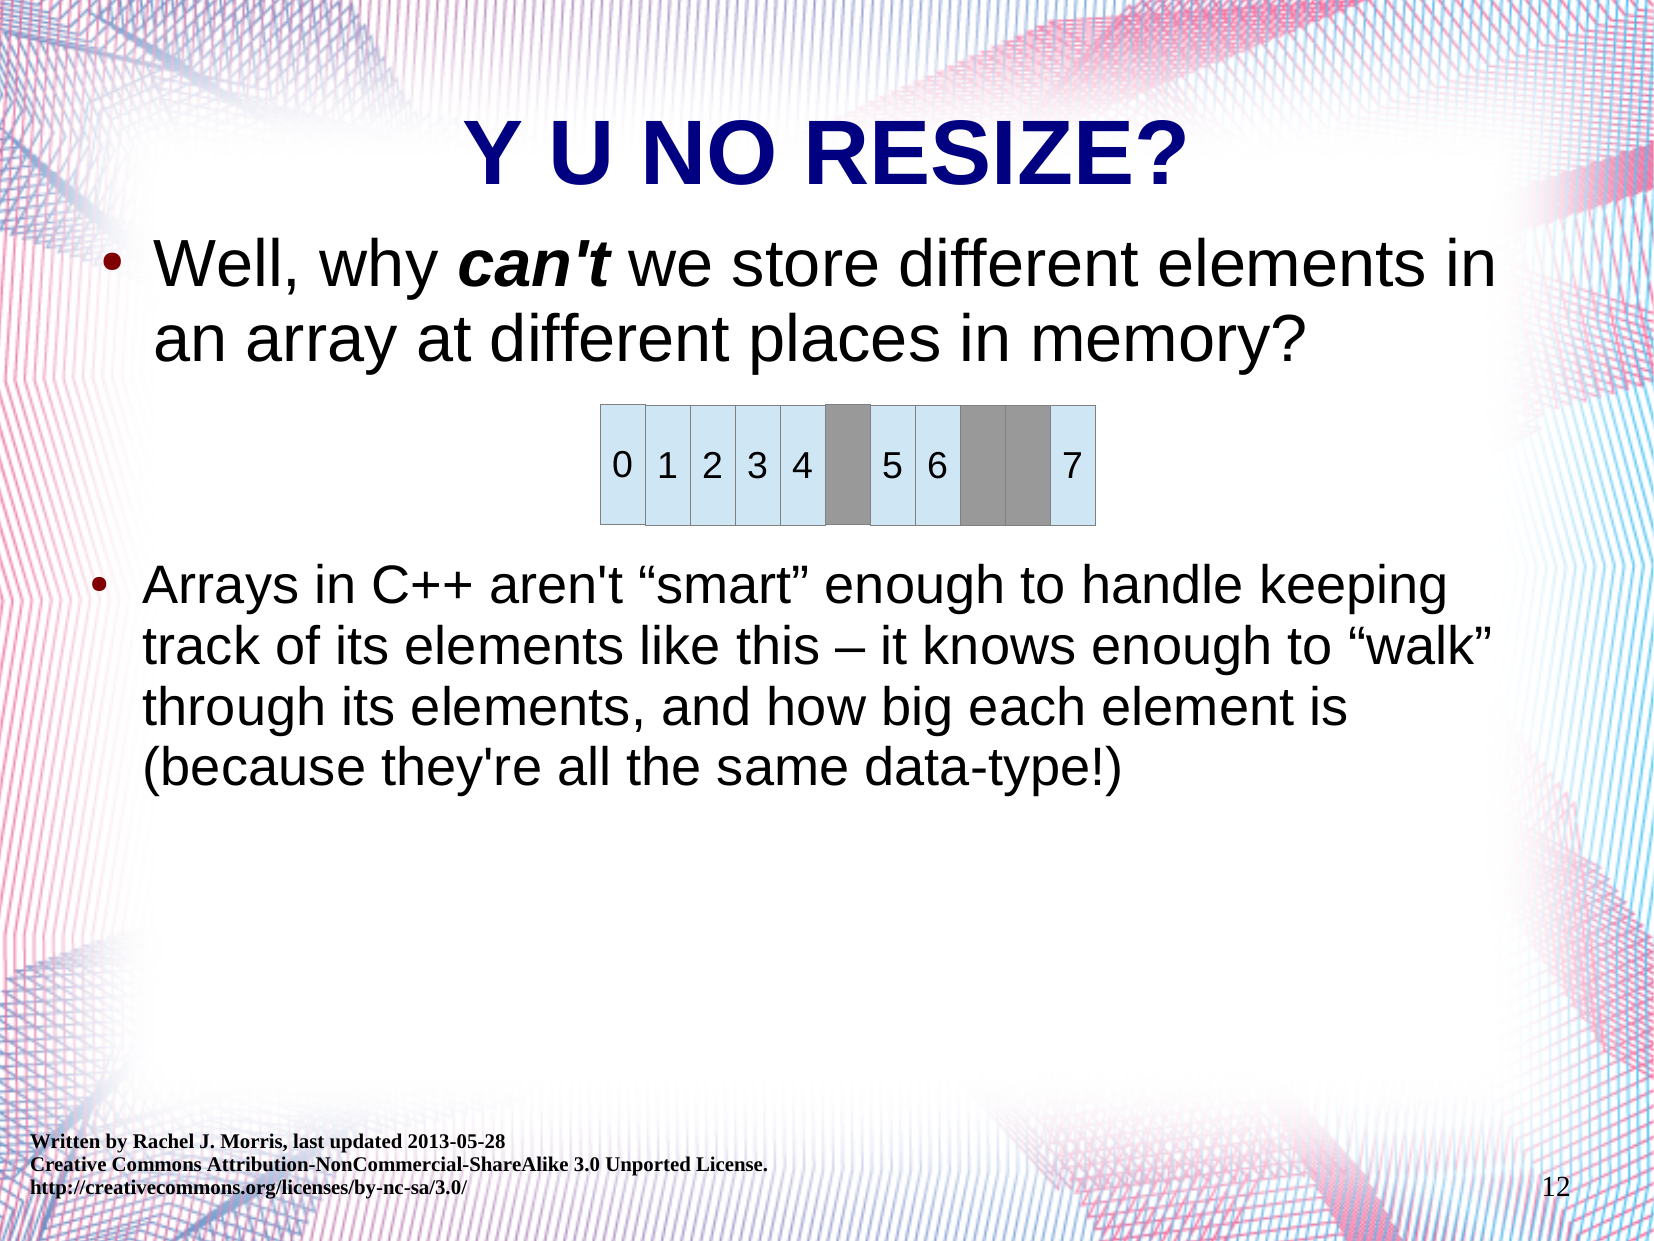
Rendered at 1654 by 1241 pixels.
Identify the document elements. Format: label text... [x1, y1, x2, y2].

list Well, why can't we store different elements in an array at different places in memory? [82, 225, 1571, 376]
text_box [960, 405, 1050, 526]
picture [0, 0, 1654, 1241]
title Y U NO RESIZE? [82, 49, 1571, 225]
text_box 7 [1050, 405, 1096, 526]
text_box 6 [915, 405, 960, 526]
text_box 4 [780, 405, 826, 526]
text_box 1 [645, 405, 690, 526]
text_box 2 [690, 405, 735, 526]
text_box 5 [870, 405, 915, 526]
text_box 0 [600, 404, 646, 525]
list Arrays in C++ aren't “smart” enough to handle keeping track of its elements like this – it knows enough to “walk” through its elements, and how big each element is (because they're all the same data-type!) [71, 555, 1561, 798]
text_box 3 [735, 405, 780, 526]
text_box [825, 404, 871, 525]
